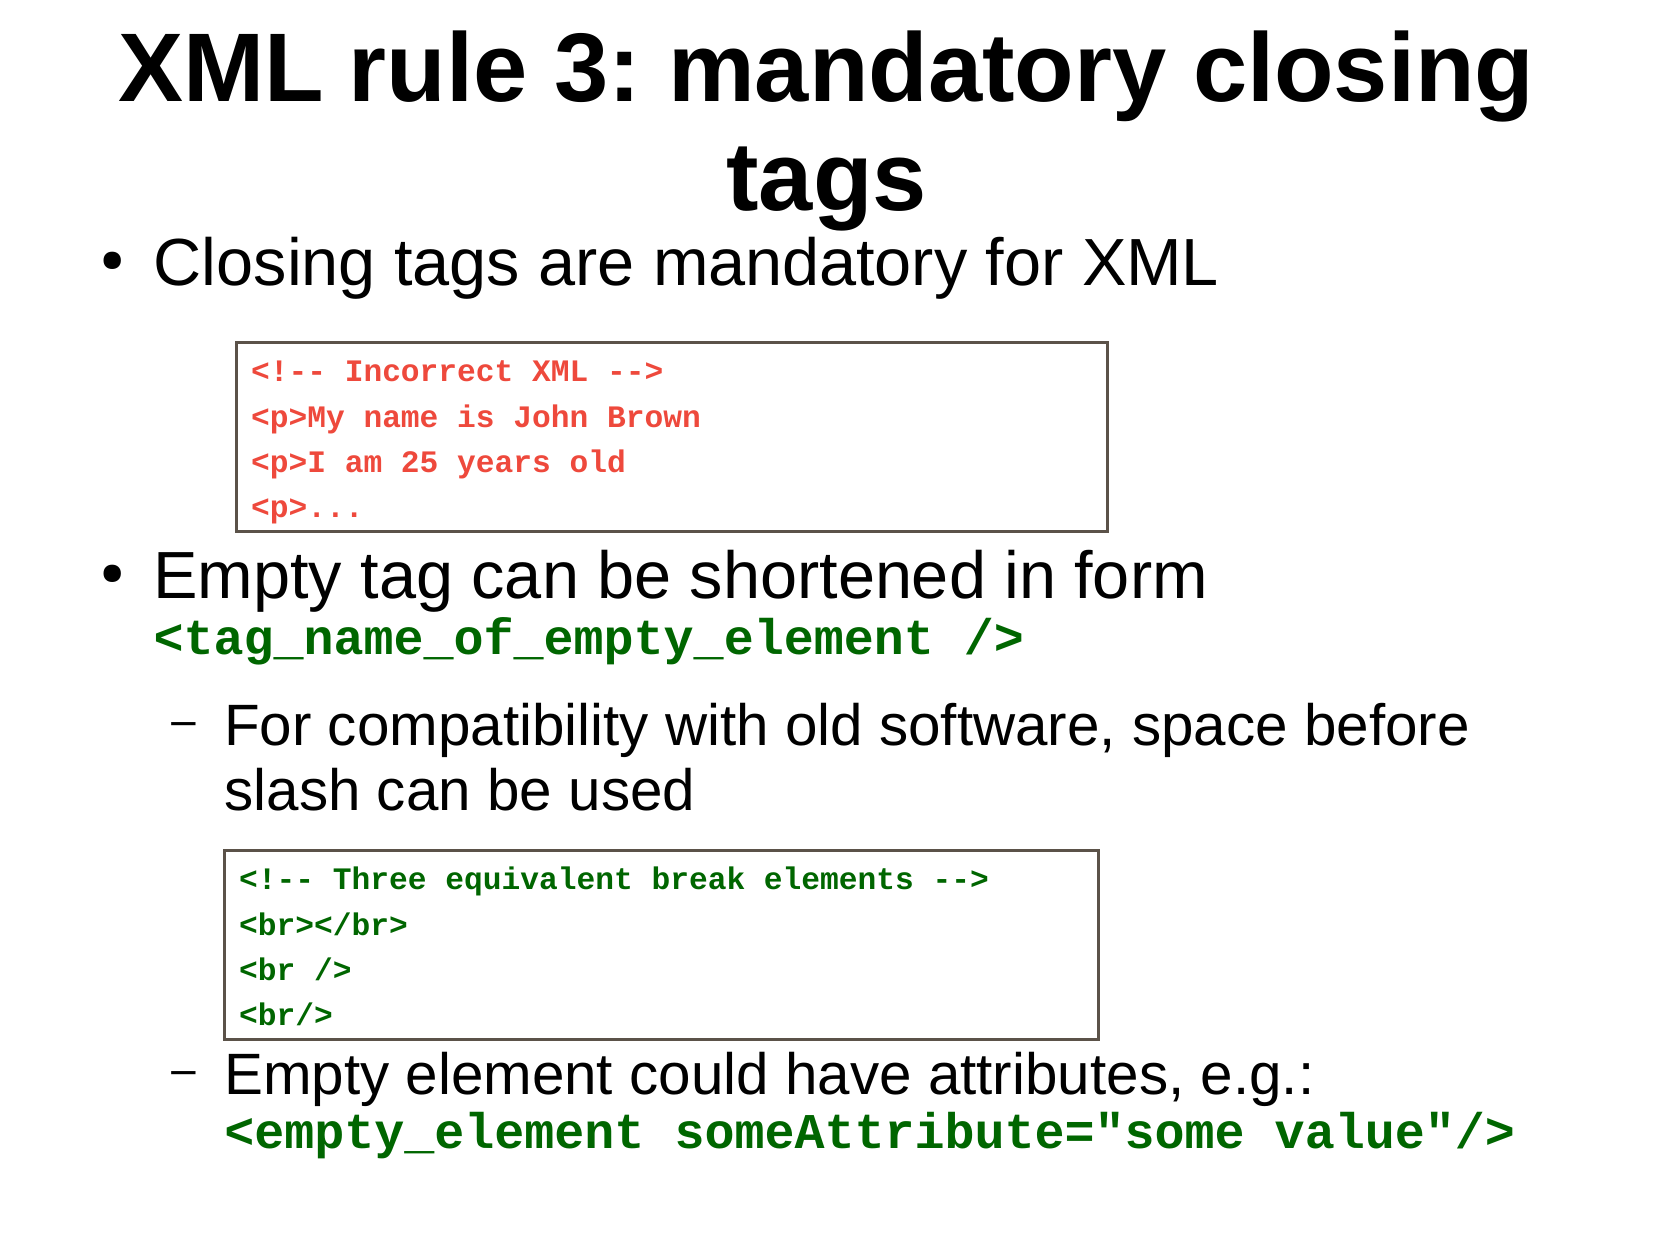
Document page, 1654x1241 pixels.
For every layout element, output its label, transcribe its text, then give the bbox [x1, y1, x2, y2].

list Closing tags are mandatory for XML Empty tag can be shortened in form <tag_name_of_empty_element /> For compatibility with old software, space before slash can be used Empty element could have attributes, e.g.: <empty_element someAttribute="some value"/> [82, 225, 1538, 1186]
text_box <!-- Three equivalent break elements --> <br></br> <br /> <br/> [224, 850, 1099, 1040]
title XML rule 3: mandatory closing tags [82, 12, 1571, 232]
text_box <!-- Incorrect XML --> <p>My name is John Brown <p>I am 25 years old <p>... [236, 342, 1108, 532]
